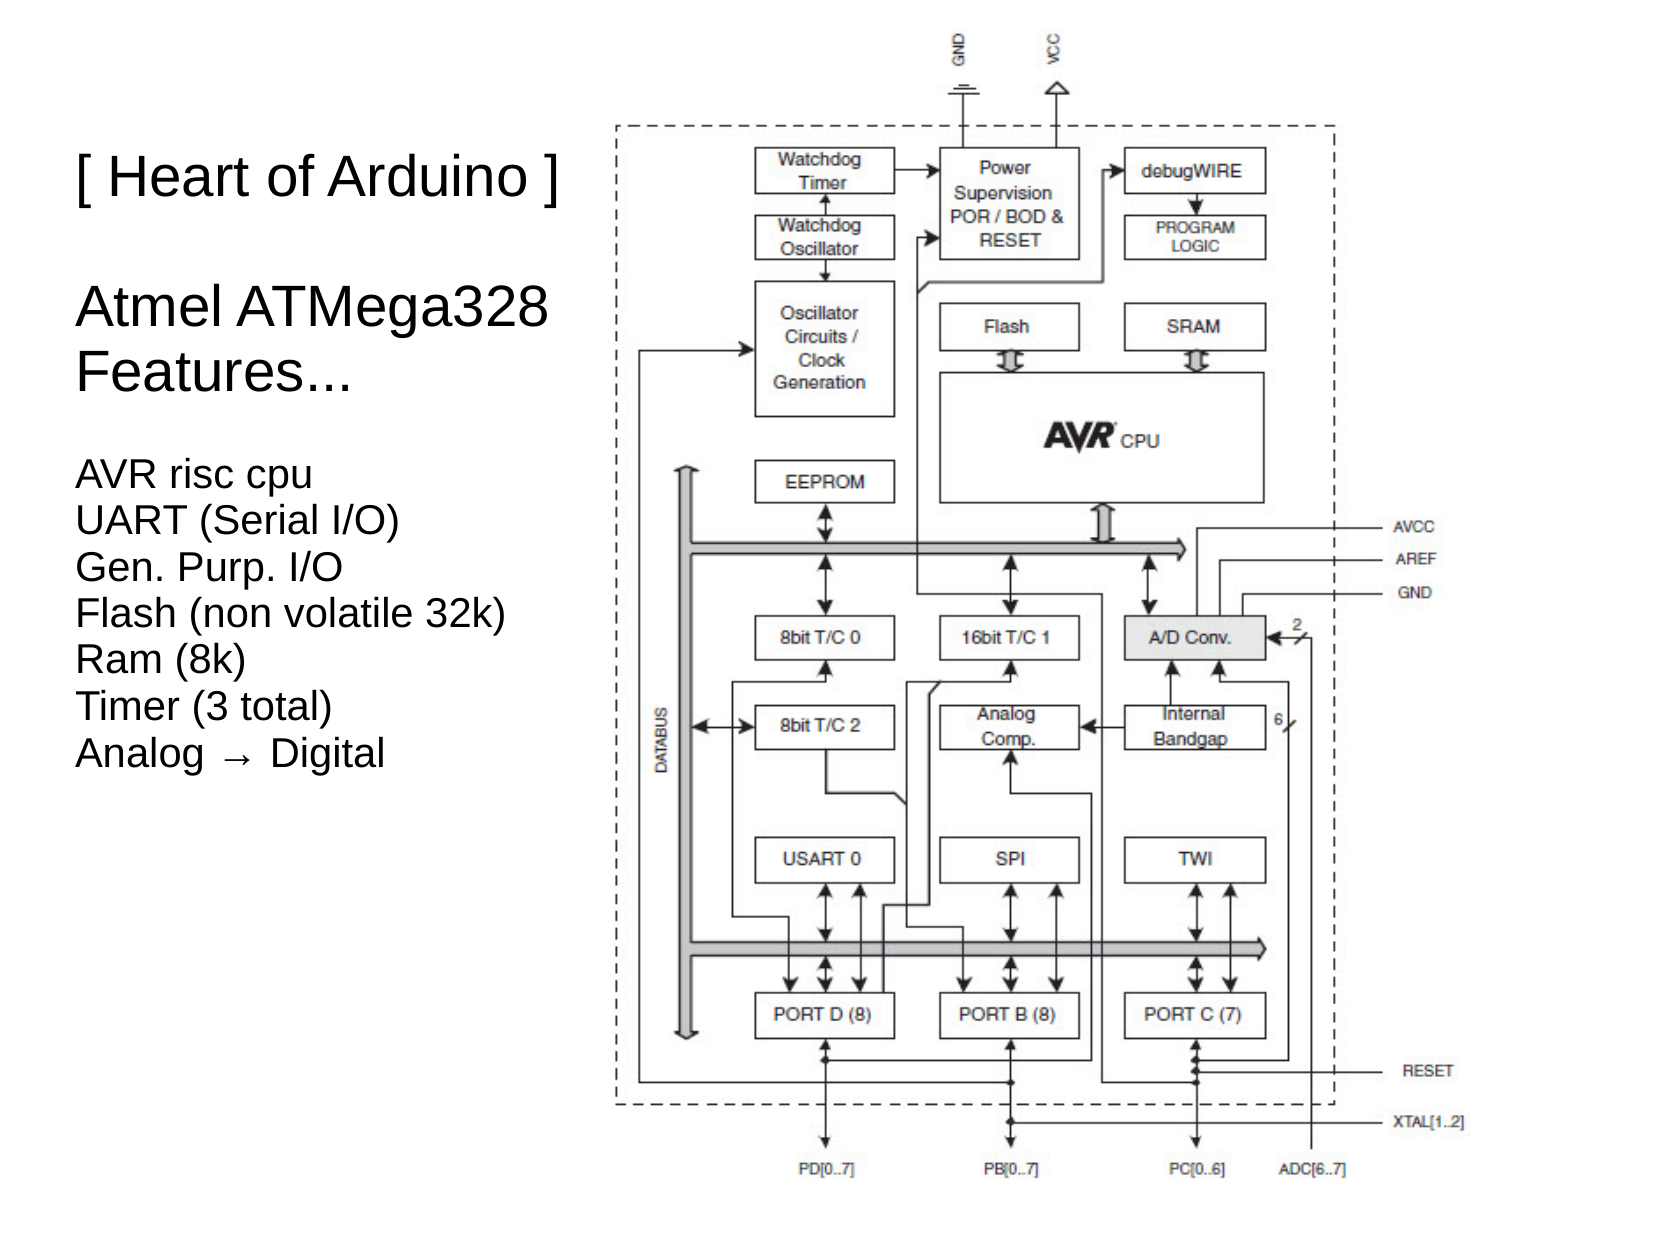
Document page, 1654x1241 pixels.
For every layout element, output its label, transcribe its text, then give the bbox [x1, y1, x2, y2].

title [ Heart of Arduino ] Atmel ATMega328 Features... AVR risc cpu UART (Serial I/O) Gen. Purp. I/O Flash (non volatile 32k) Ram (8k) Timer (3 total) Analog → Digital [30, 141, 578, 779]
picture [600, 29, 1471, 1186]
